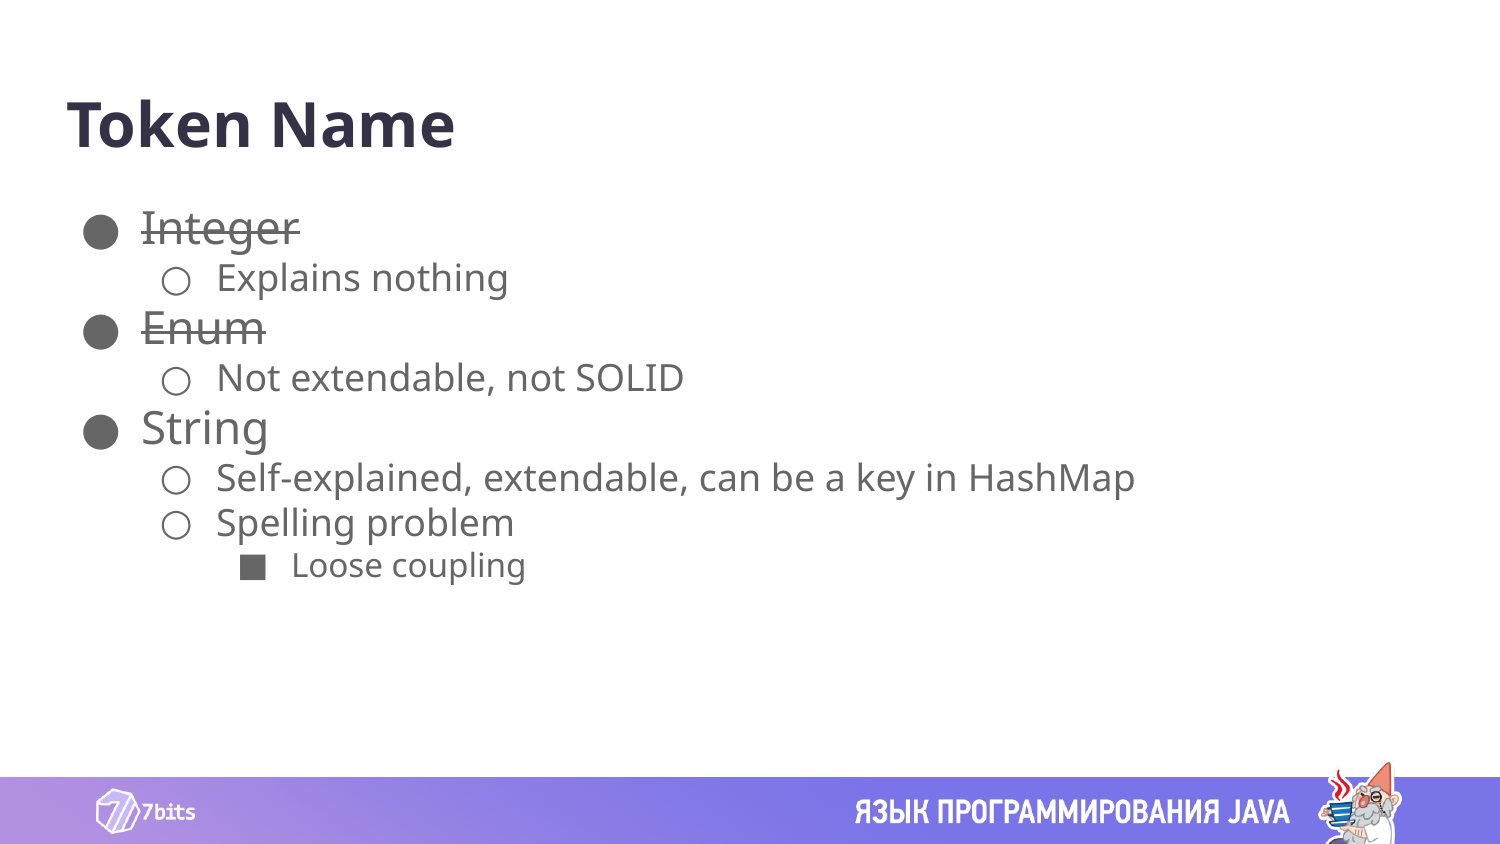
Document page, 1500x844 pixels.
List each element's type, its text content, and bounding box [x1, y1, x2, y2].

list Integer Explains nothing Enum Not extendable, not SOLID String Self-explained, extendable, can be a key in HashMap Spelling problem Loose coupling [51, 184, 1449, 745]
title Token Name [51, 69, 1449, 164]
picture [0, 717, 1500, 844]
